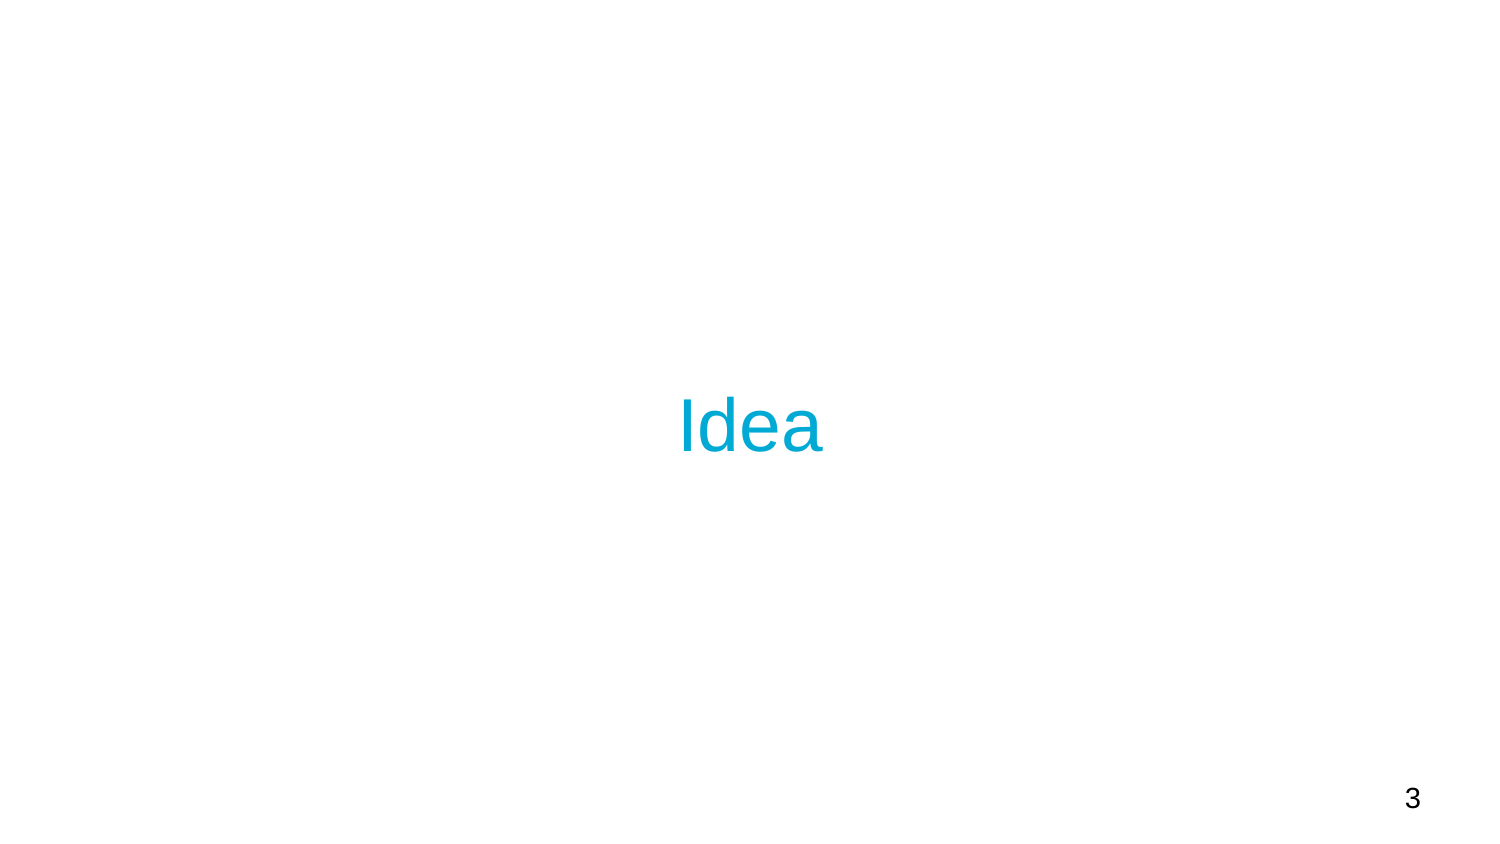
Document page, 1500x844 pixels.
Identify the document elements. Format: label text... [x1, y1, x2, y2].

title Idea [51, 352, 1449, 491]
slide_number <číslo> [1389, 764, 1480, 830]
